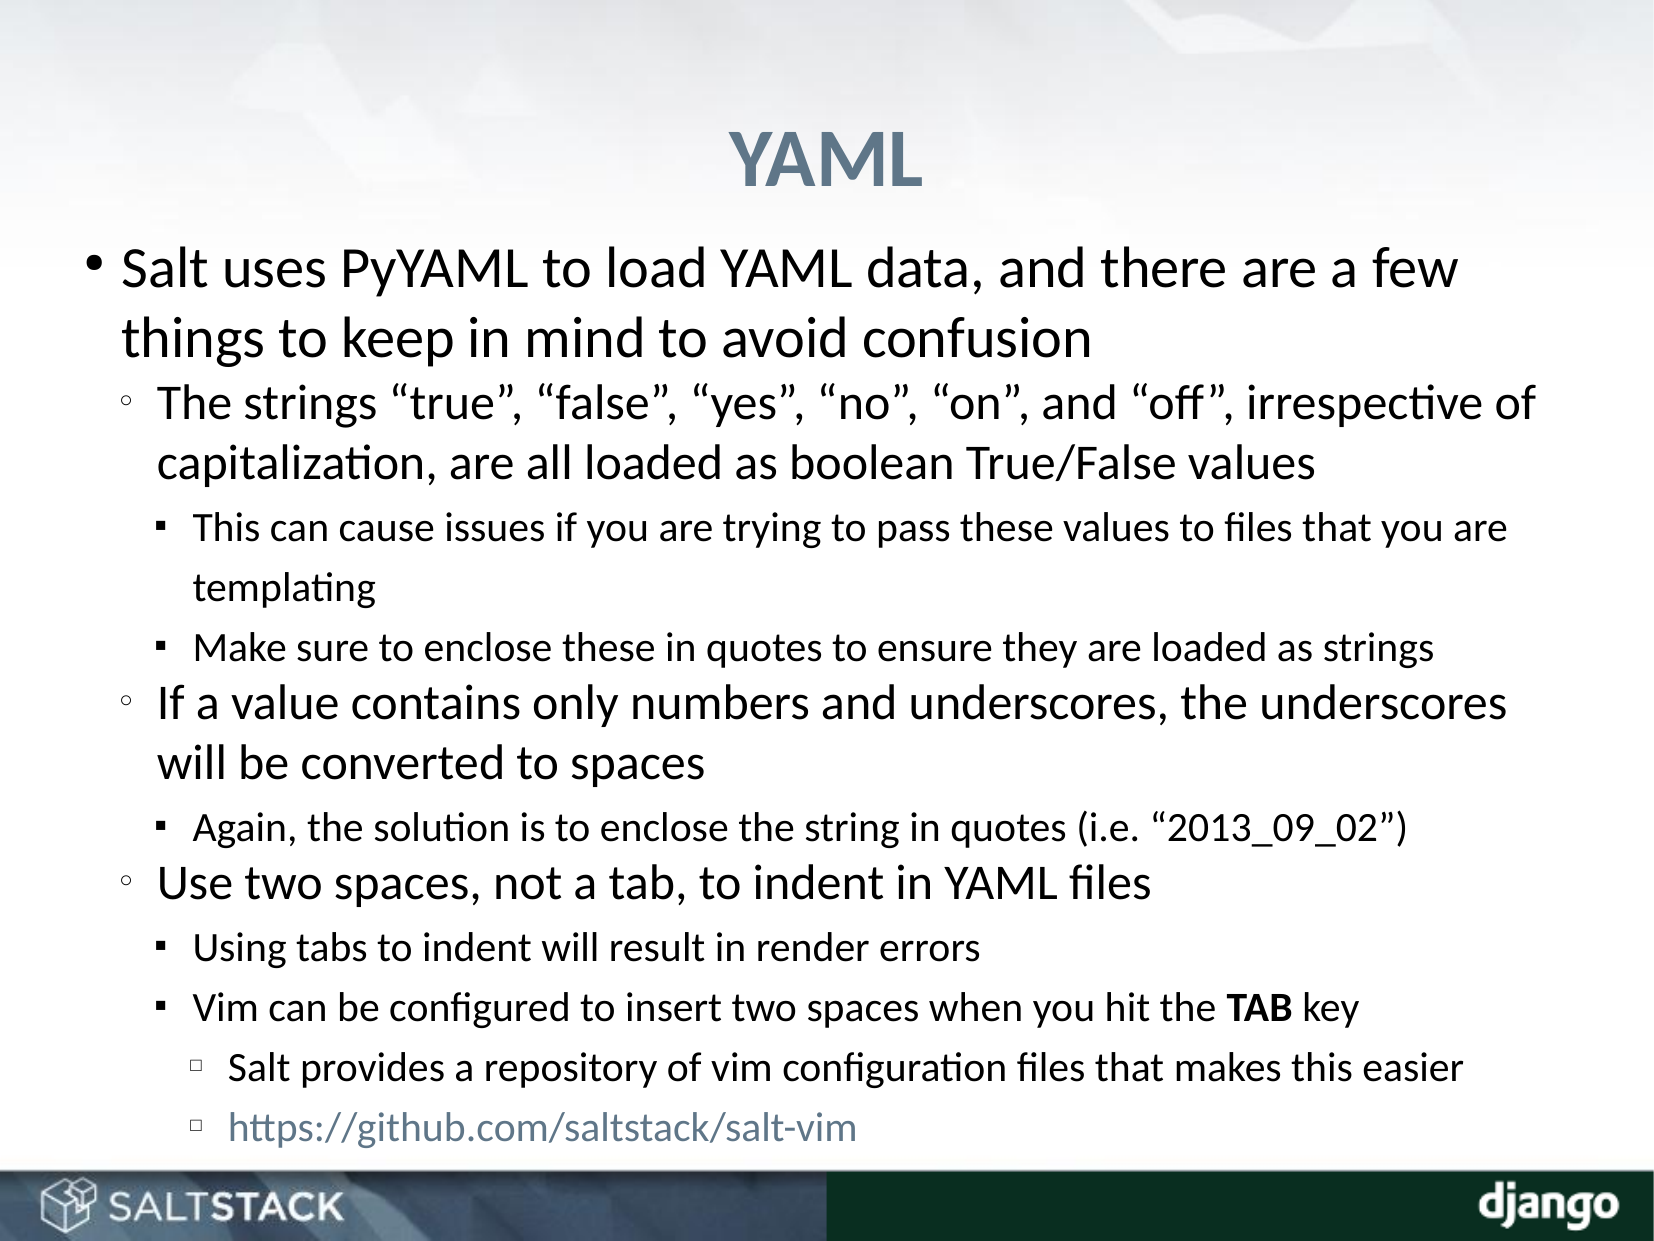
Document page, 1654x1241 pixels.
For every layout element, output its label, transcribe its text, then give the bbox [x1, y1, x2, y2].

picture [0, 0, 1654, 1241]
text_box Salt uses PyYAML to load YAML data, and there are a few things to keep in mind to avoid confusion The strings “true”, “false”, “yes”, “no”, “on”, and “off”, irrespective of capitalization, are all loaded as boolean True/False values This can cause issues if you are trying to pass these values to files that you are templating Make sure to enclose these in quotes to ensure they are loaded as strings If a value contains only numbers and underscores, the underscores will be converted to spaces Again, the solution is to enclose the string in quotes (i.e. “2013_09_02”) Use two spaces, not a tab, to indent in YAML files Using tabs to indent will result in render errors Vim can be configured to insert two spaces when you hit the TAB key Salt provides a repository of vim configuration files that makes this easier https://github.com/saltstack/salt-vim [69, 222, 1585, 1087]
text_box YAML [82, 49, 1571, 222]
